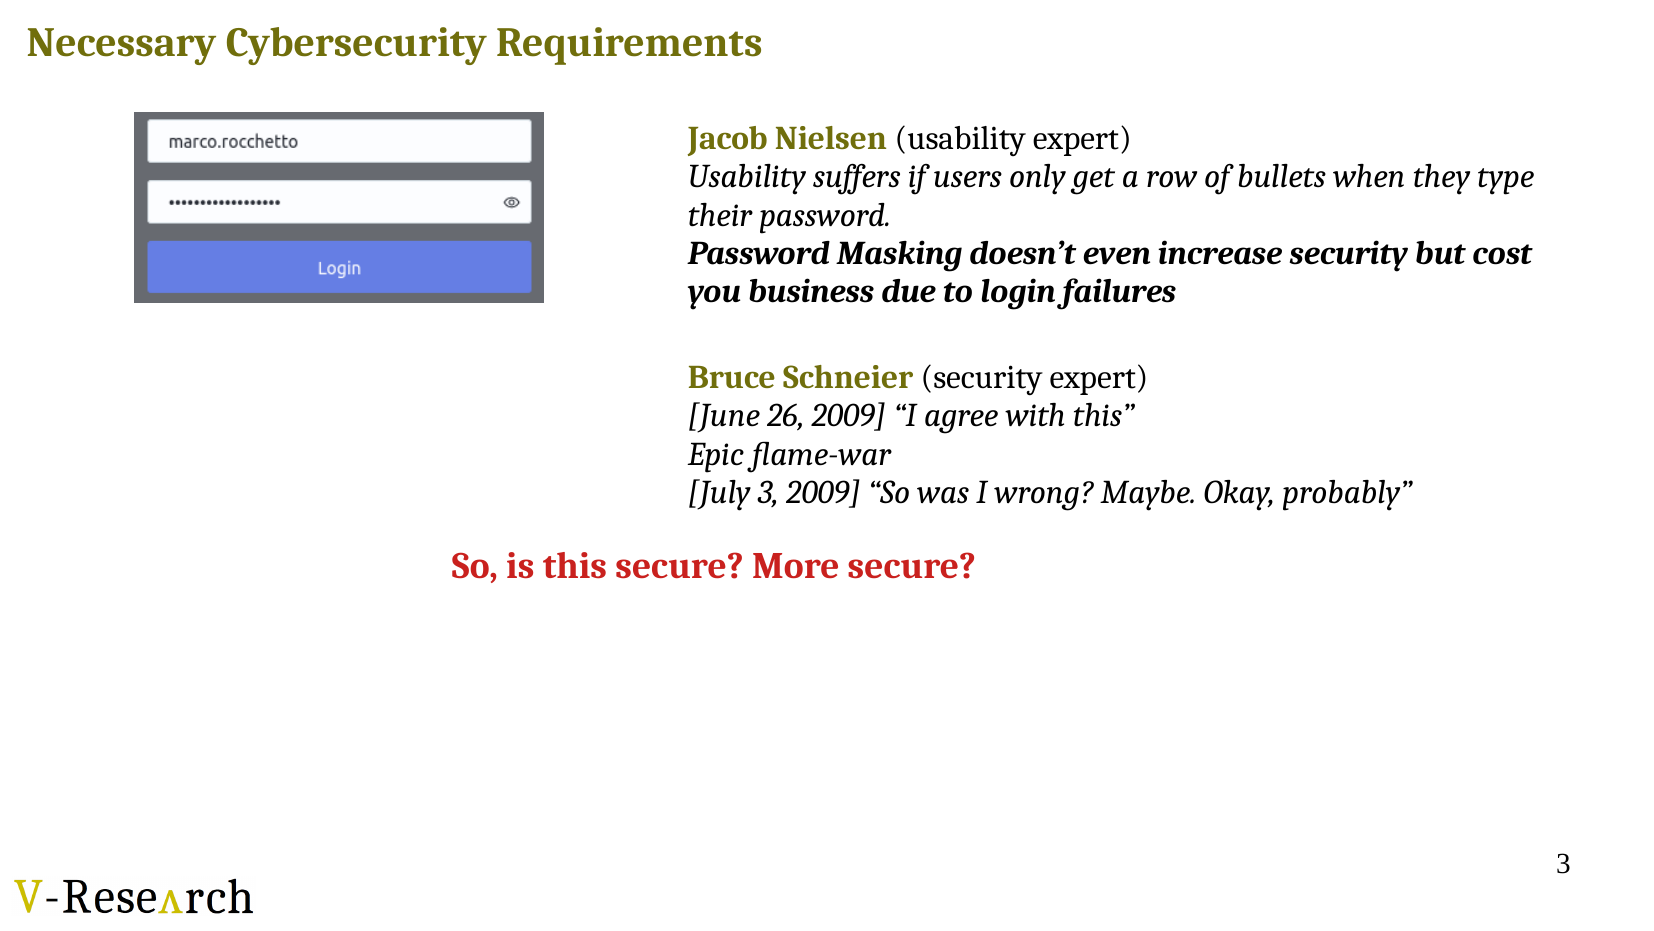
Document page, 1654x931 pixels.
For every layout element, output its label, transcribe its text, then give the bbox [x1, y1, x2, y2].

text_box Bruce Schneier (security expert) [June 26, 2009] “I agree with this” Epic flame-war [July 3, 2009] “So was I wrong? Maybe. Okay, probably” [673, 351, 1536, 562]
text_box Jacob Nielsen (usability expert) Usability suffers if users only get a row of bullets when they type their password. Password Masking doesn’t even increase security but cost you business due to login failures [673, 112, 1571, 361]
picture [11, 876, 256, 916]
text_box Necessary Cybersecurity Requirements [11, 12, 934, 125]
picture [134, 125, 544, 303]
text_box So, is this secure? More secure? [437, 537, 1004, 597]
